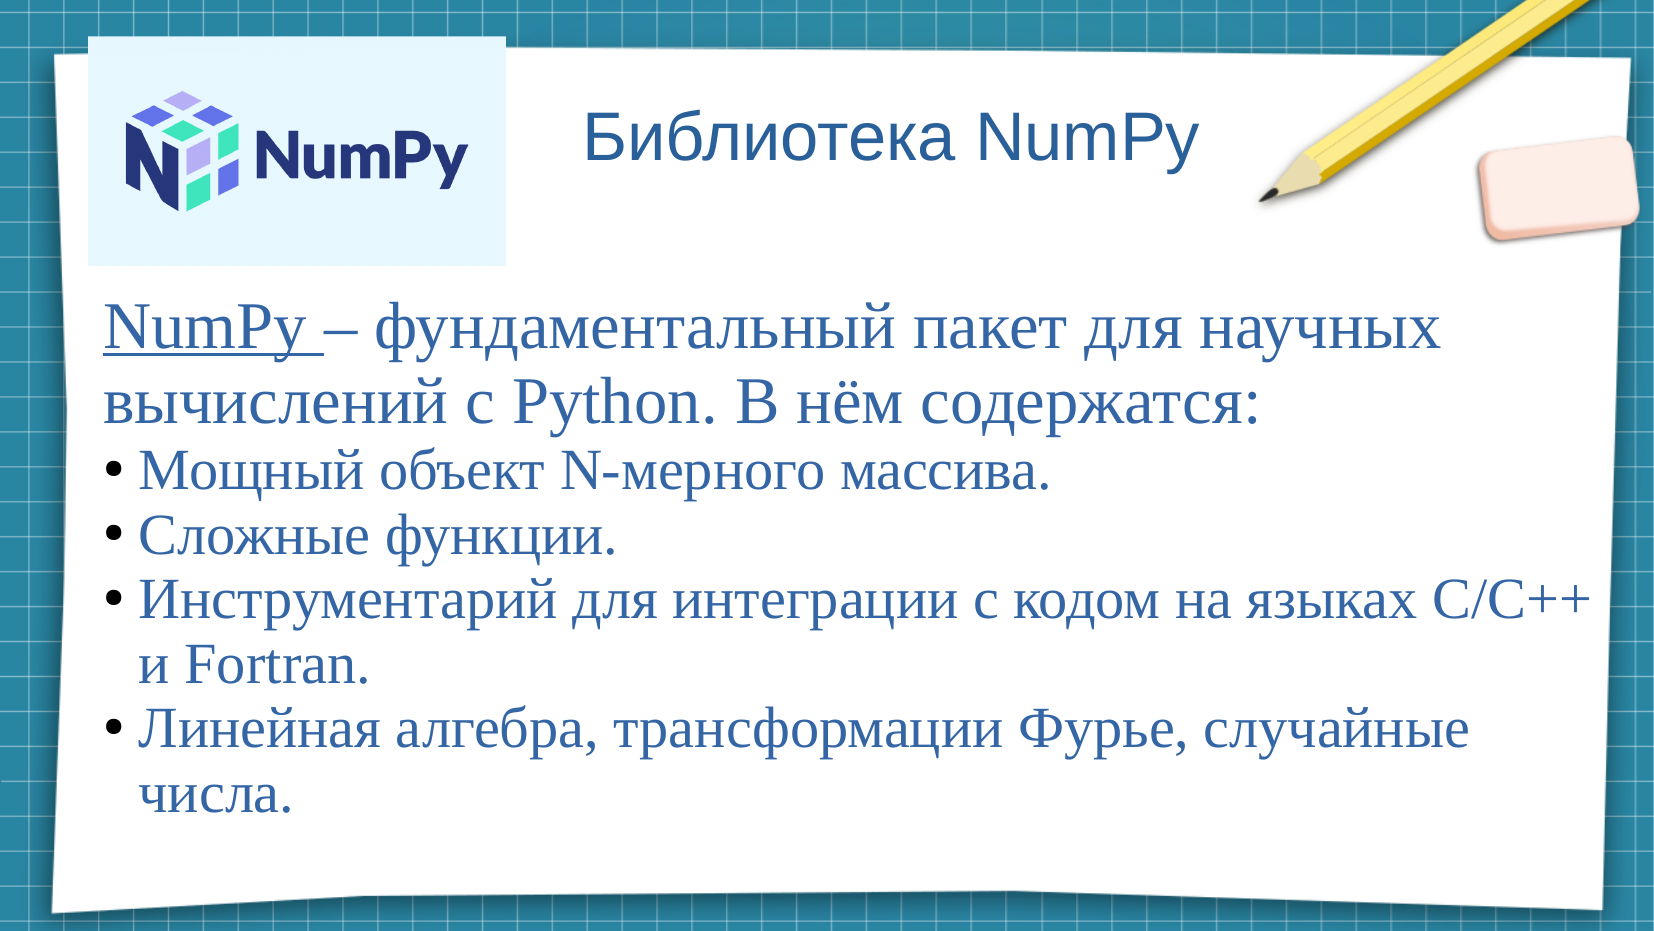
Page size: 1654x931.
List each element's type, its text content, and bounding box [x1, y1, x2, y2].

text_box NumPy – фундаментальный пакет для научных вычислений с Python. В нём содержатся: Мощный объект N-мерного массива. Сложные функции. Инструментарий для интеграции с кодом на языках C/C++ и Fortran. Линейная алгебра, трансформации Фурье, случайные числа. [88, 282, 1621, 768]
title Библиотека NumPy [506, 59, 1636, 215]
picture [0, 0, 1654, 931]
